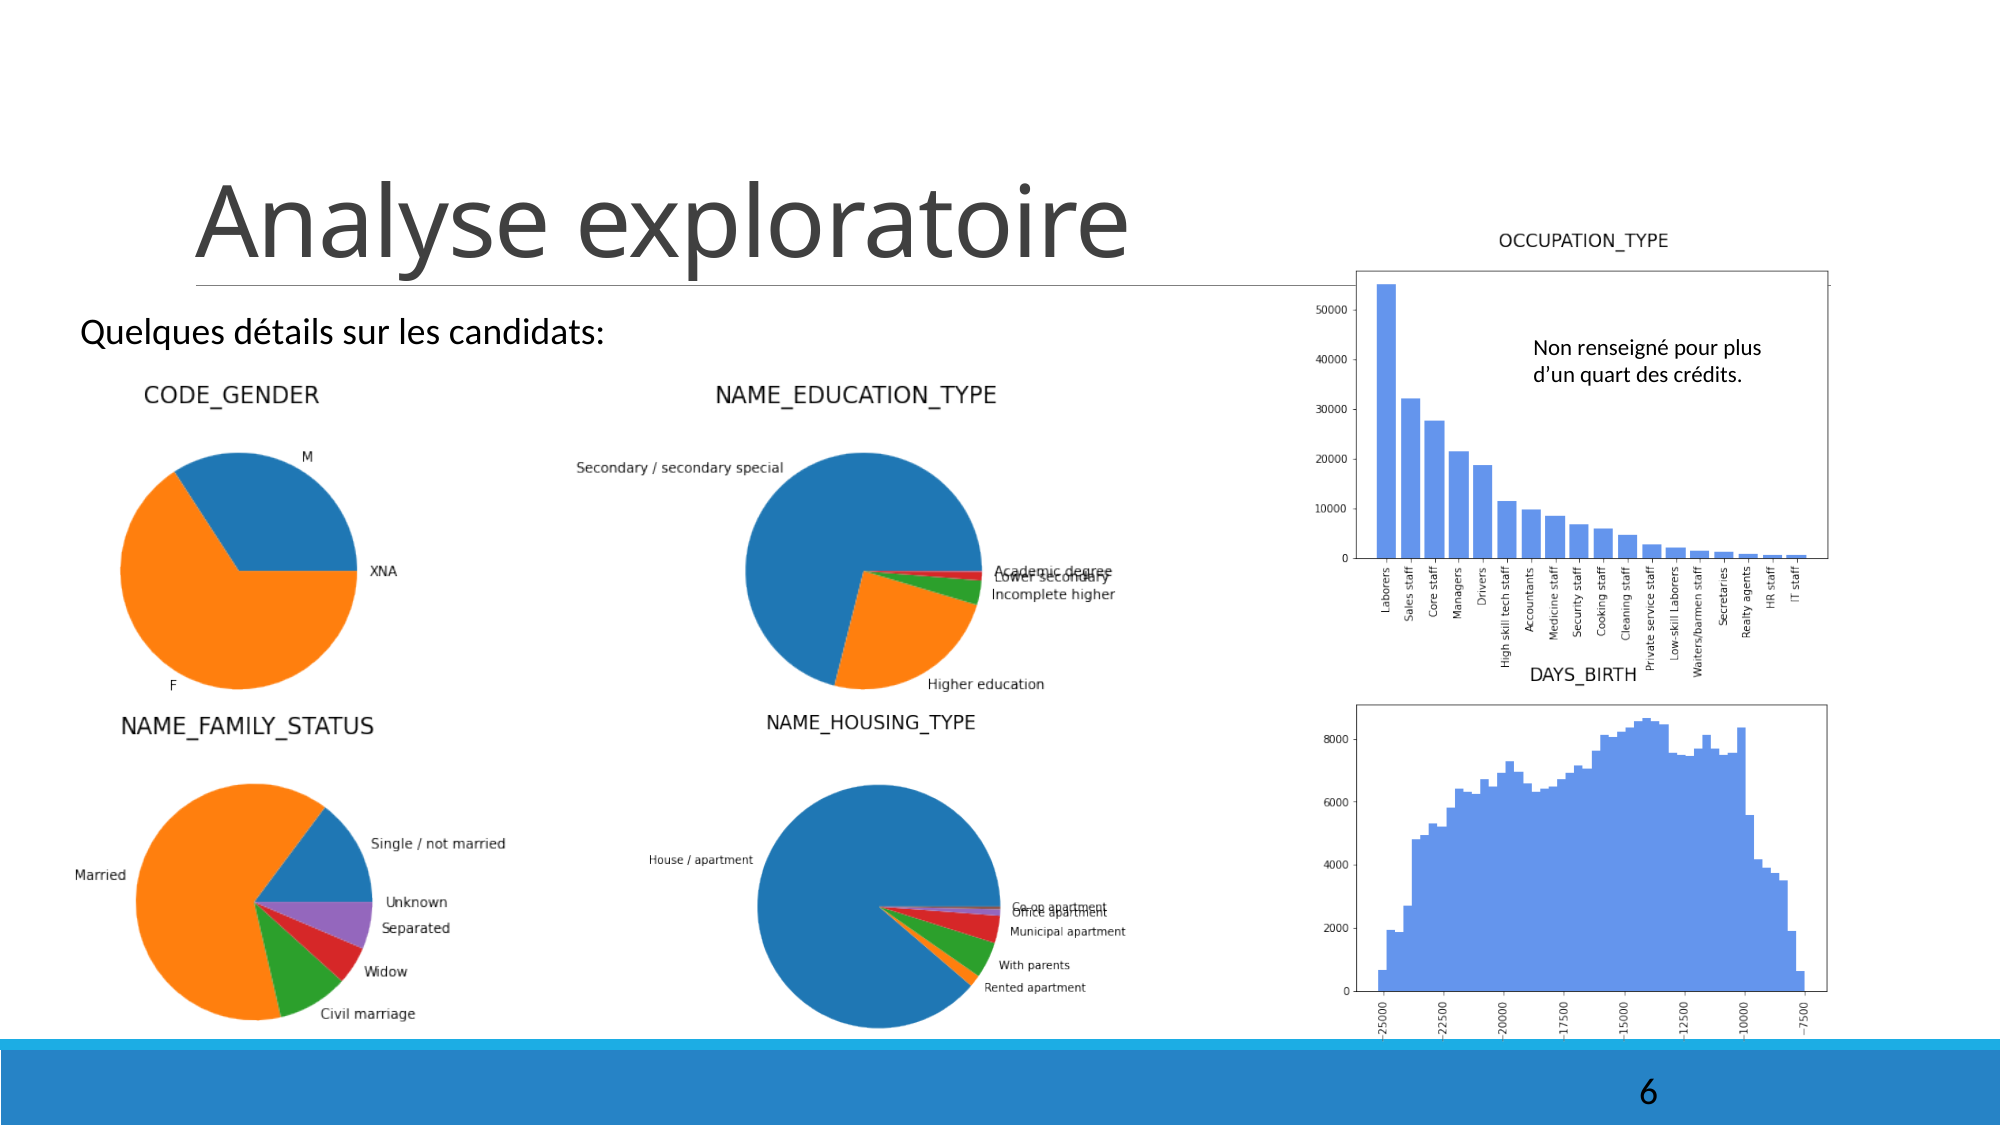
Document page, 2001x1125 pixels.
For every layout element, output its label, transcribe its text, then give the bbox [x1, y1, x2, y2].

text_box Non renseigné pour plus d’un quart des crédits. [1518, 325, 1814, 396]
title Analyse exploratoire [180, 47, 1831, 286]
picture [65, 375, 514, 1060]
picture [1307, 225, 1835, 1048]
text_box Quelques détails sur les candidats: [65, 299, 1037, 361]
picture [567, 375, 1133, 1067]
text_box [1624, 1059, 1840, 1120]
